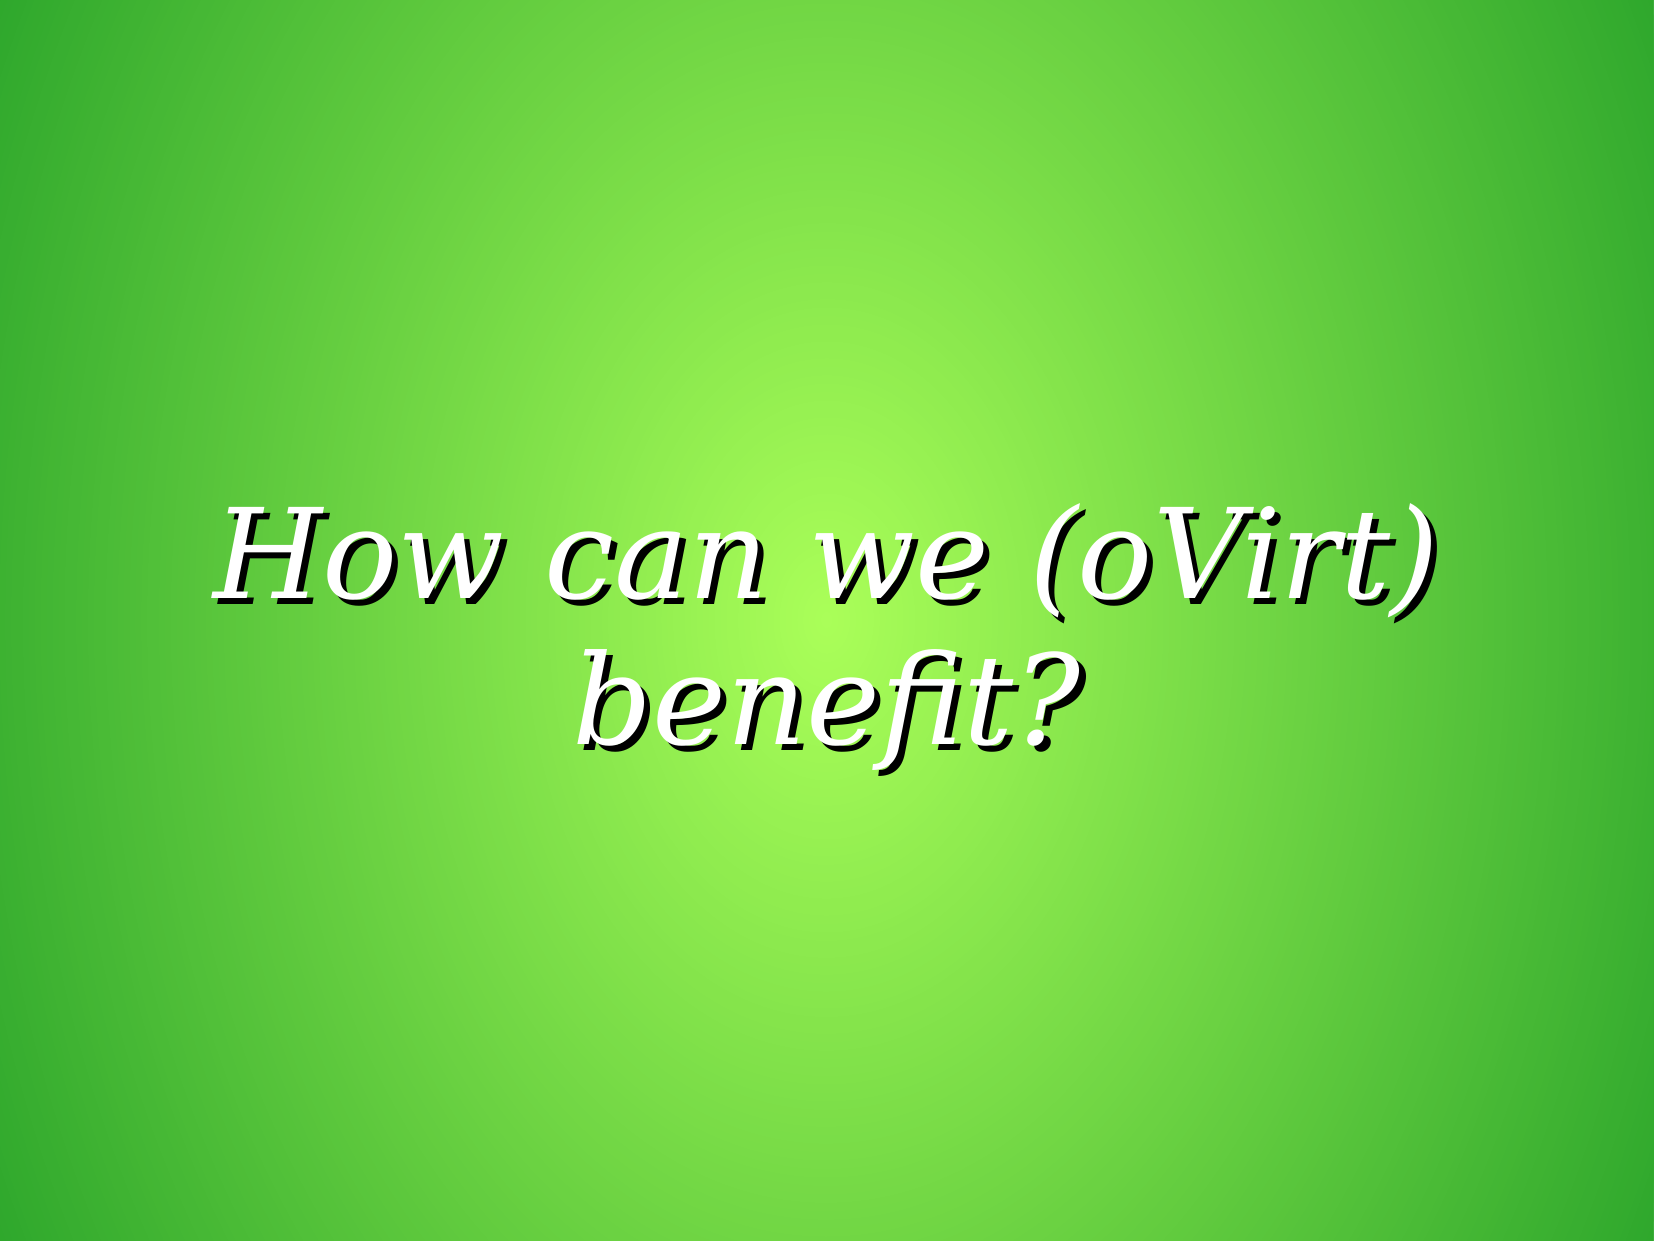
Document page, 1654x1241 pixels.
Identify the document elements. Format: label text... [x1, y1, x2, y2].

subtitle How can we (oVirt) benefit? [82, 153, 1571, 1103]
